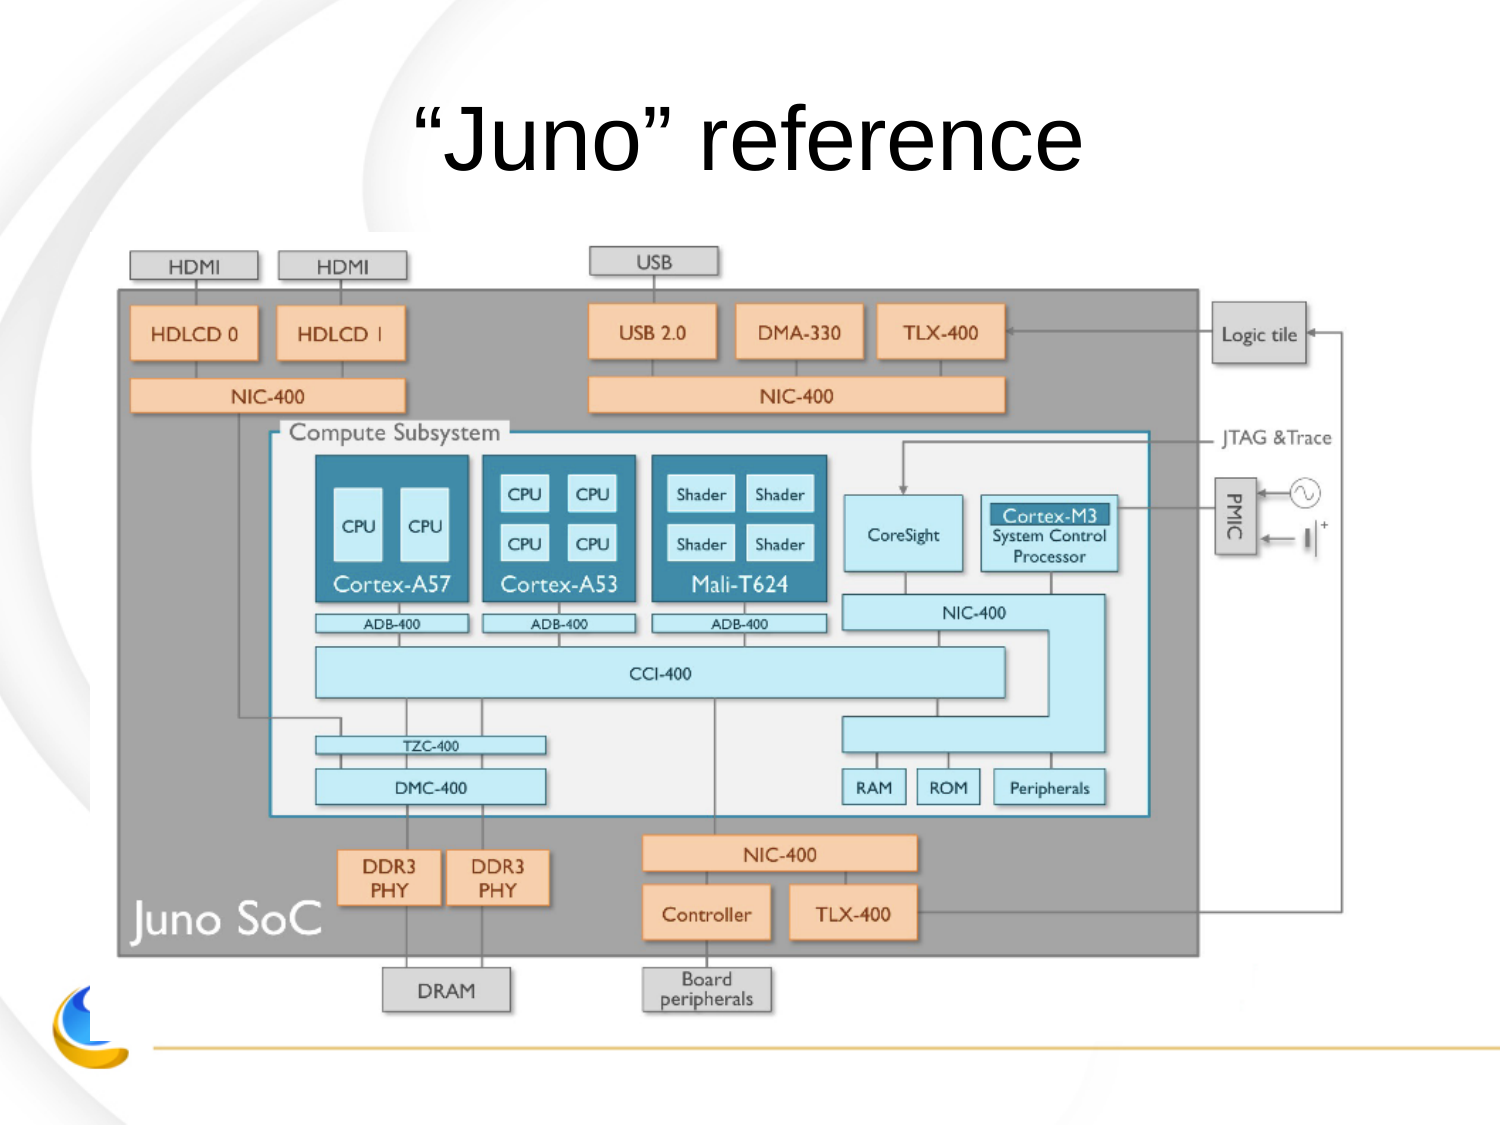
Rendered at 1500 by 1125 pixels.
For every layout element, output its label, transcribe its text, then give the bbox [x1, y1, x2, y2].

title “Juno” reference [75, 44, 1425, 233]
picture [0, 0, 1500, 1125]
